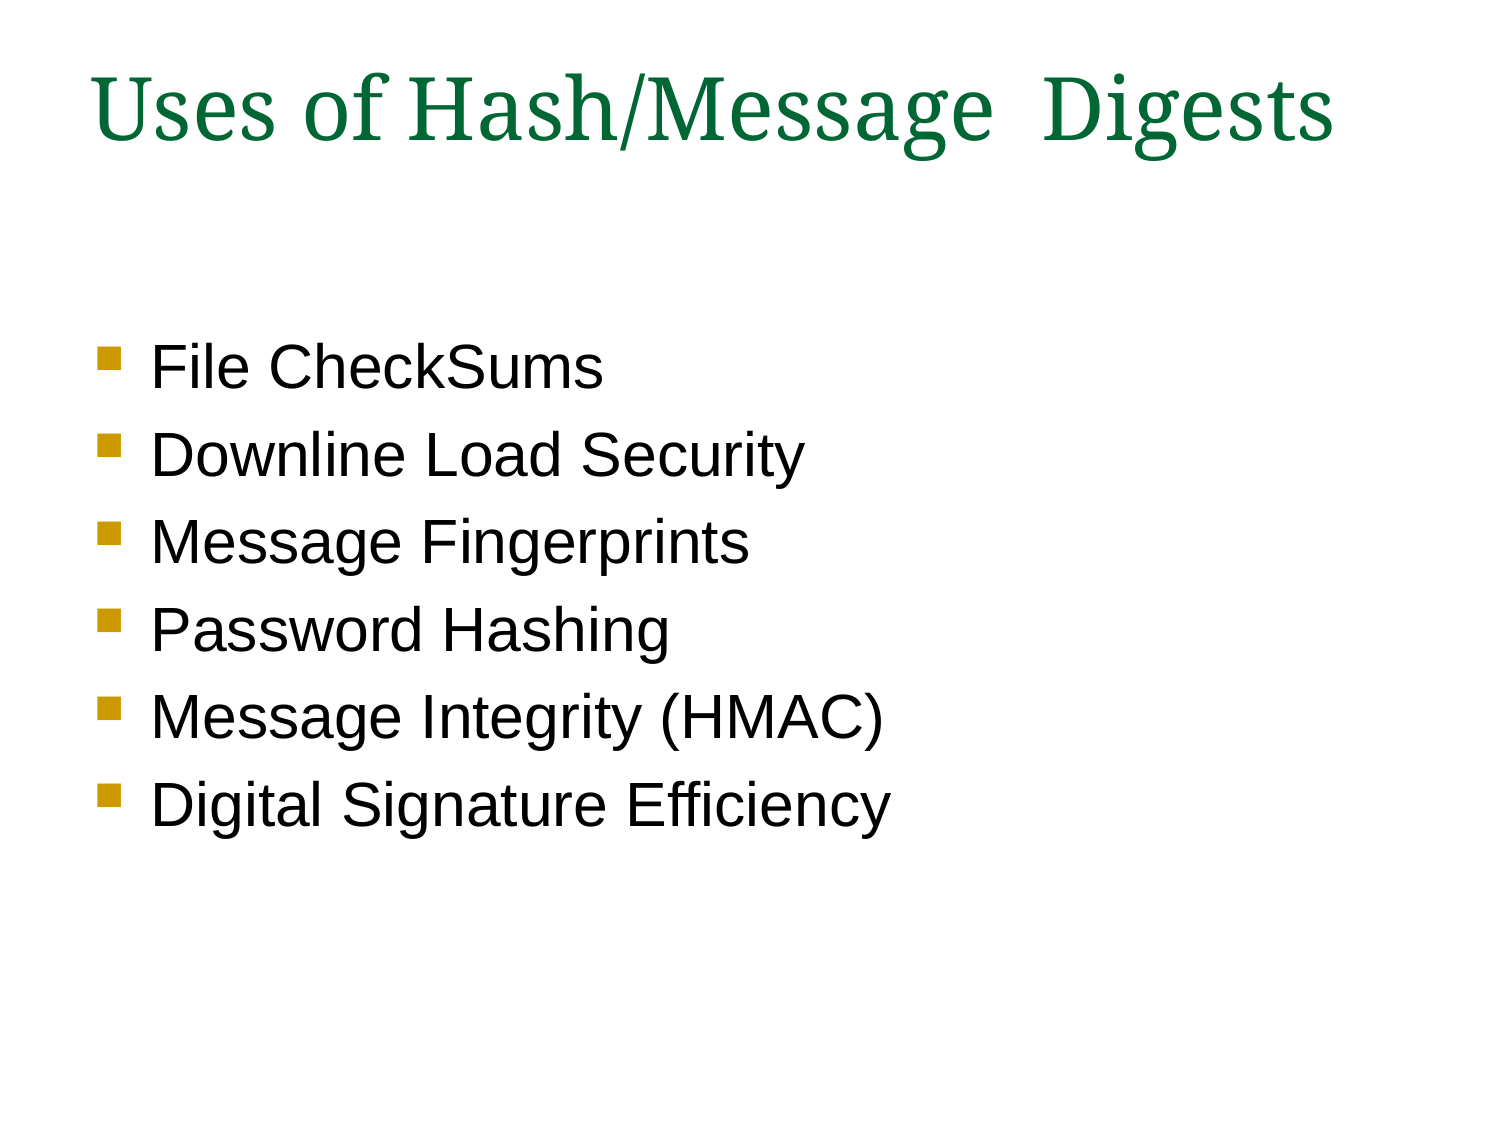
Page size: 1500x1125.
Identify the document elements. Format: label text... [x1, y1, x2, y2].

list File CheckSums Downline Load Security Message Fingerprints Password Hashing Message Integrity (HMAC) Digital Signature Efficiency [79, 318, 1430, 910]
title Uses of Hash/Message Digests [75, 45, 1425, 233]
